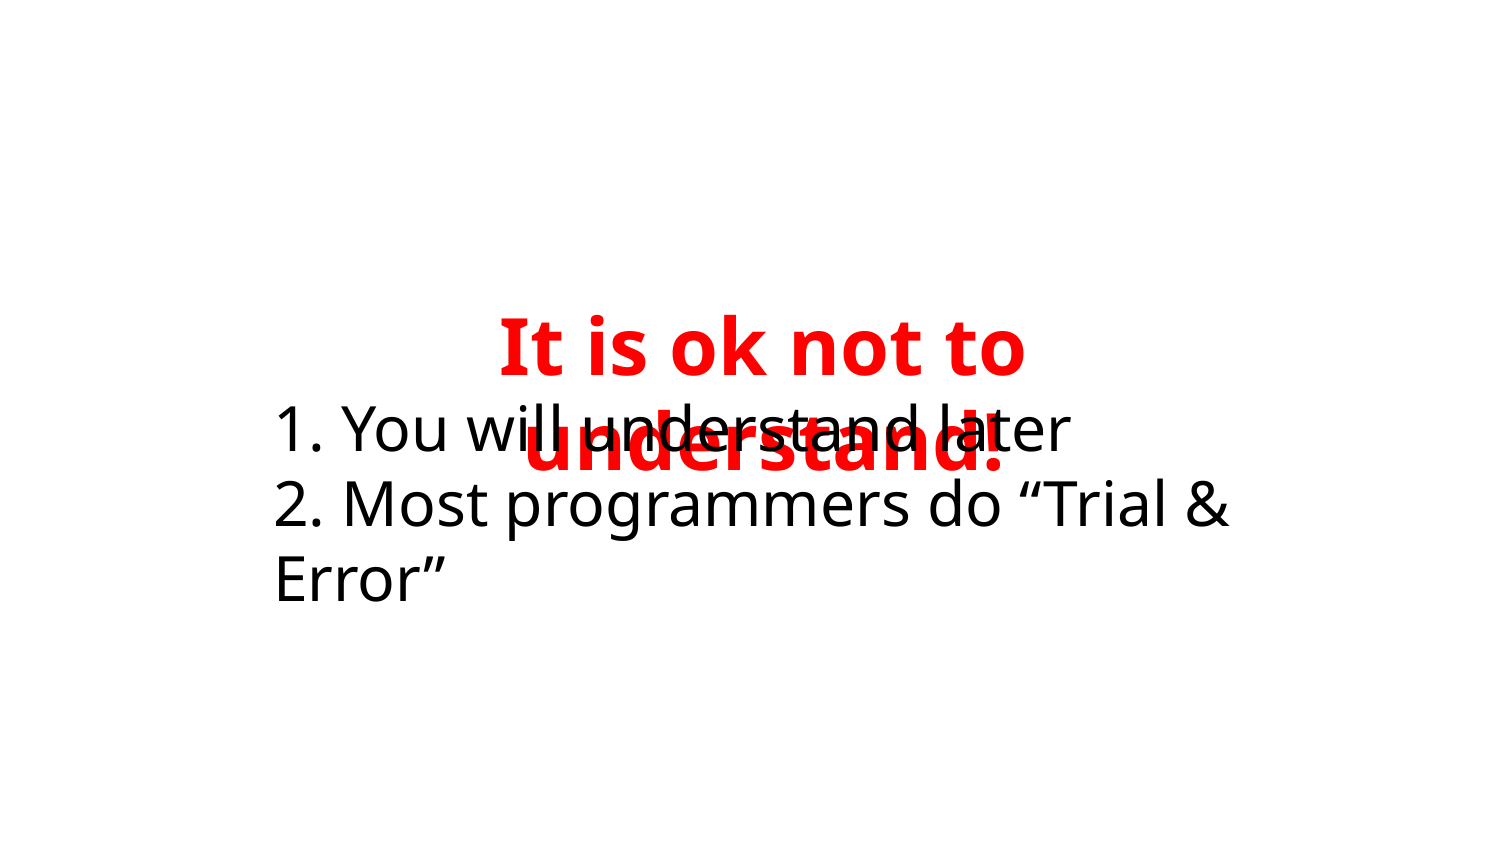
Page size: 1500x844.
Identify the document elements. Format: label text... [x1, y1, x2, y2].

title It is ok not to understand! [245, 281, 1283, 394]
title 1. You will understand later 2. Most programmers do “Trial & Error” [258, 373, 1401, 636]
